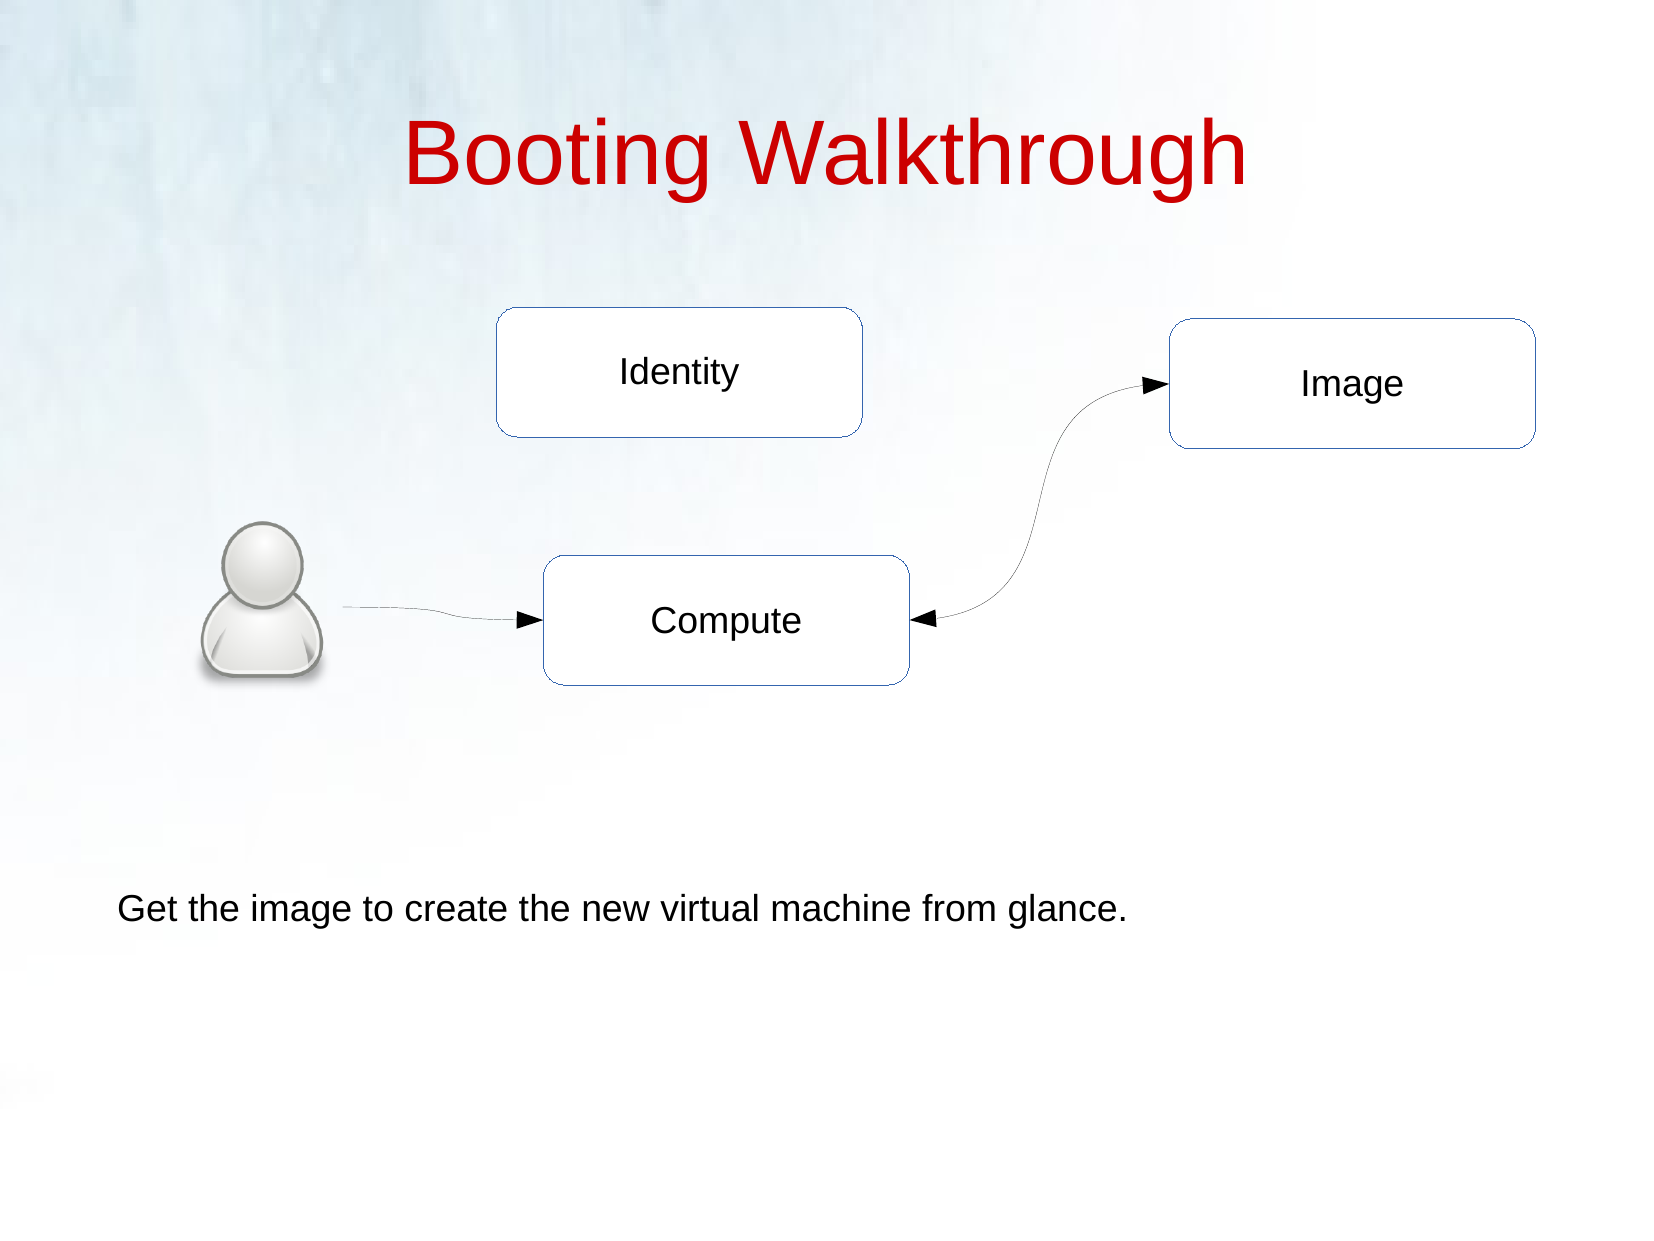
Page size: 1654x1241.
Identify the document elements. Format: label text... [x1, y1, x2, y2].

text_box Get the image to create the new virtual machine from glance. [102, 880, 1371, 980]
picture [0, 0, 1654, 1241]
title Booting Walkthrough [82, 49, 1571, 257]
text_box Compute [543, 555, 910, 686]
text_box Image [1169, 318, 1536, 449]
text_box Identity [496, 307, 863, 438]
